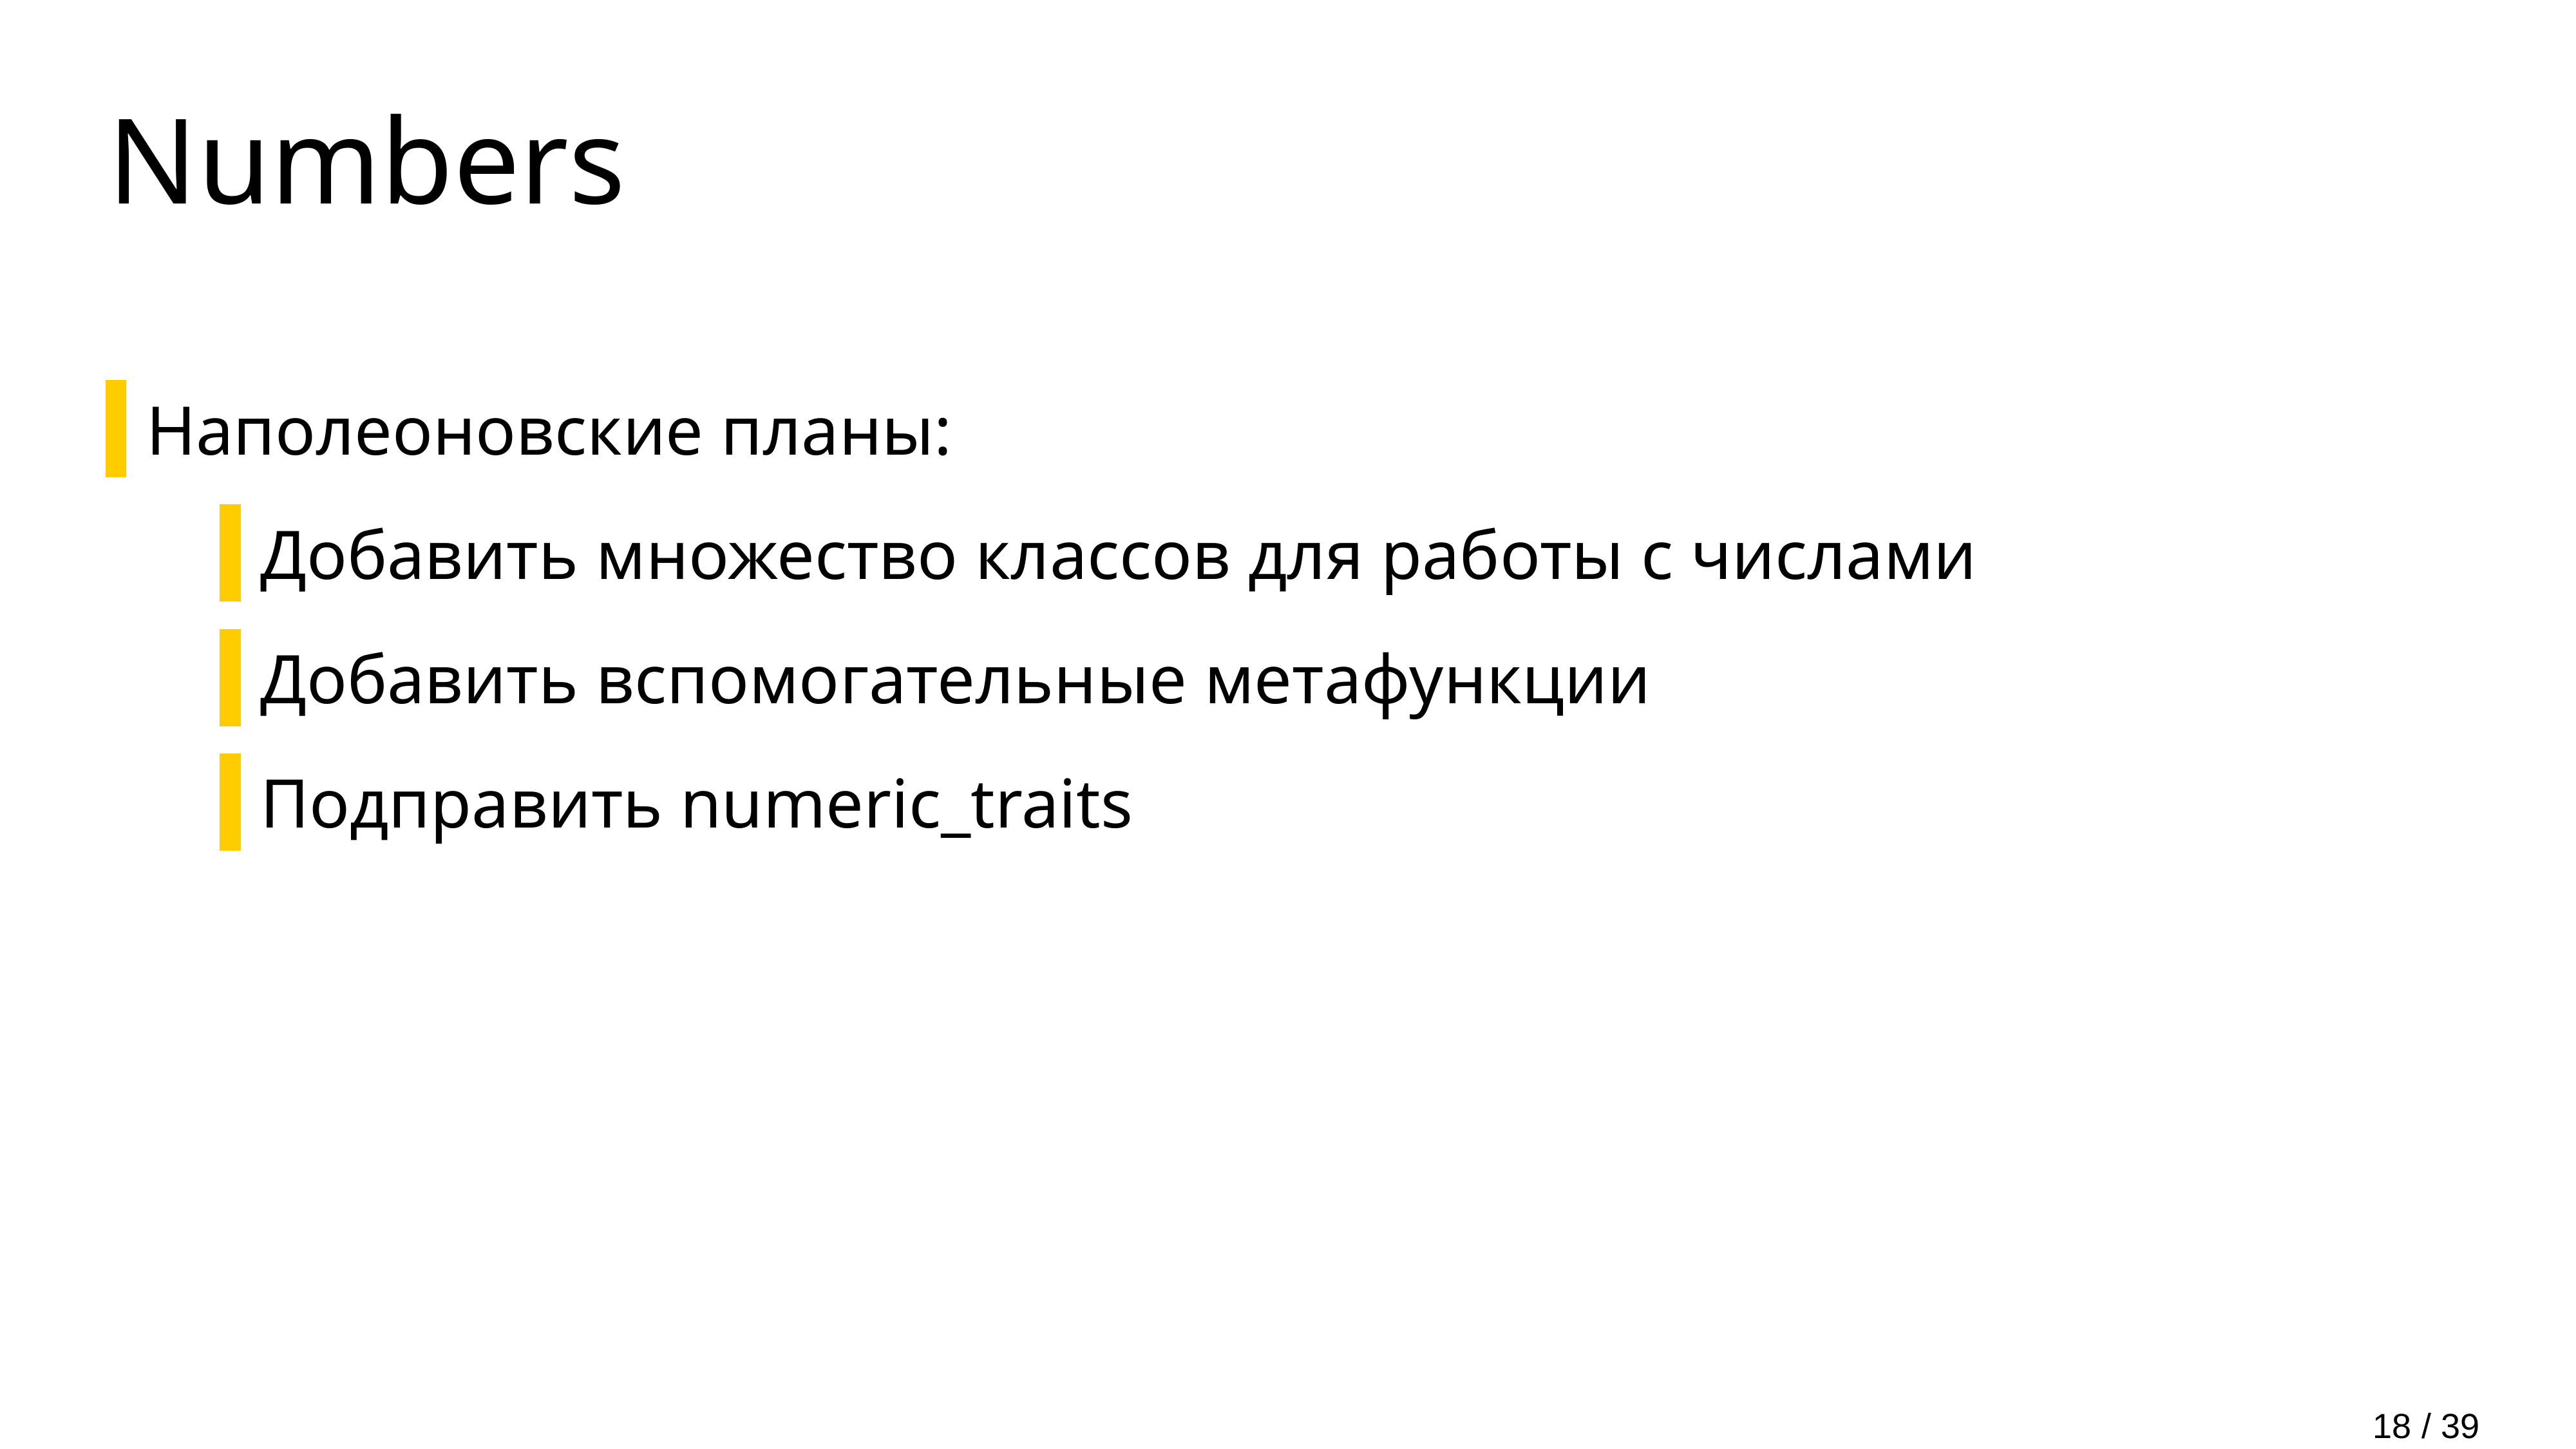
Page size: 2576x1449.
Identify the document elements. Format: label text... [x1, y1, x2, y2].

text_box <number> / 39 [2363, 1402, 2576, 1449]
title Numbers [108, 80, 2468, 242]
text_box Наполеоновские планы: Добавить множество классов для работы с числами Добавить вспомогательные метафункции Подправить numeric_traits [96, 364, 2512, 1419]
